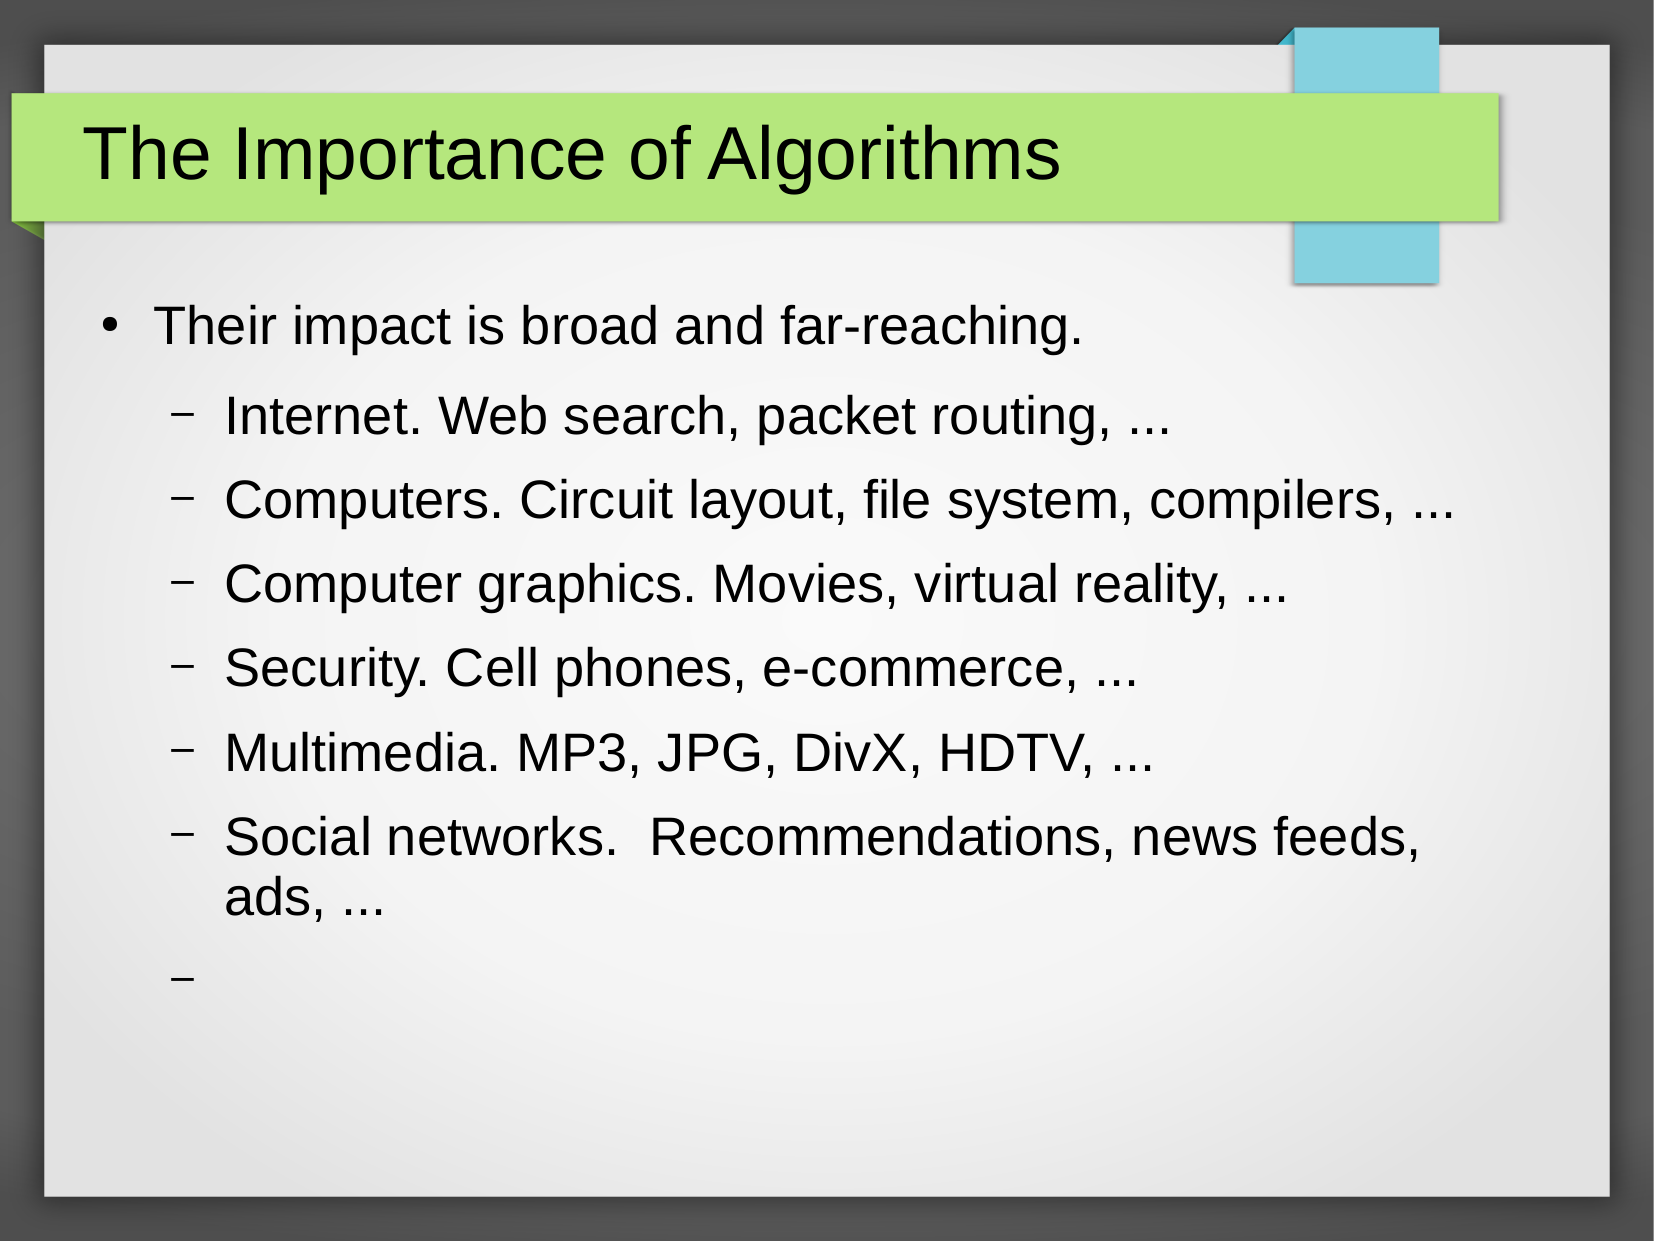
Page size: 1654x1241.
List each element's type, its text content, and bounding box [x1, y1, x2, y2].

picture [0, 0, 1654, 1241]
title The Importance of Algorithms [82, 94, 1264, 213]
list Their impact is broad and far-reaching. Internet. Web search, packet routing, ... Computers. Circuit layout, file system, compilers, ... Computer graphics. Movies, virtual reality, ... Security. Cell phones, e-commerce, ... Multimedia. MP3, JPG, DivX, HDTV, ... Social networks. Recommendations, news feeds, ads, ... [82, 295, 1571, 1015]
